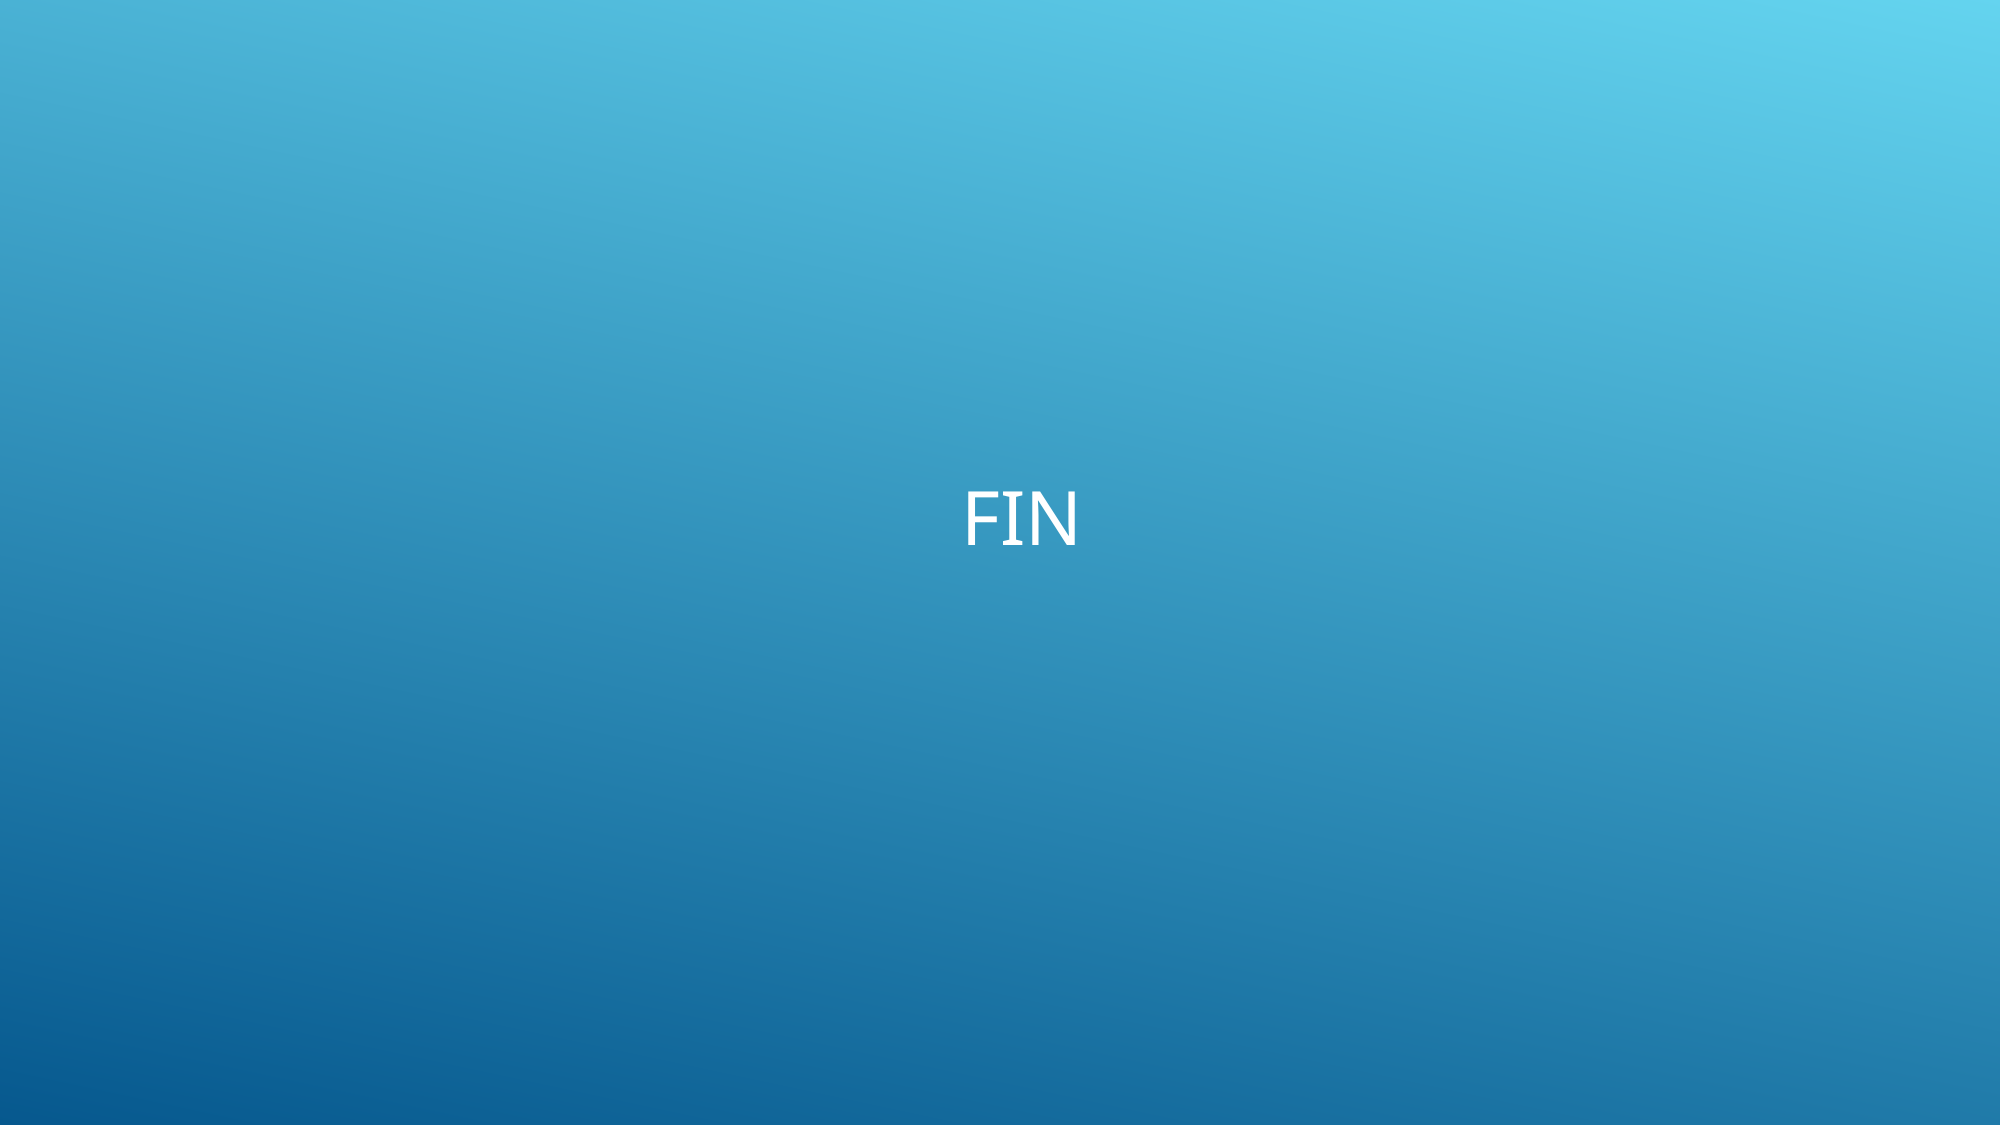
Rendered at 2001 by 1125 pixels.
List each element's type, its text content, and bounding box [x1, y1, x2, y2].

title Fin [946, 391, 1270, 639]
